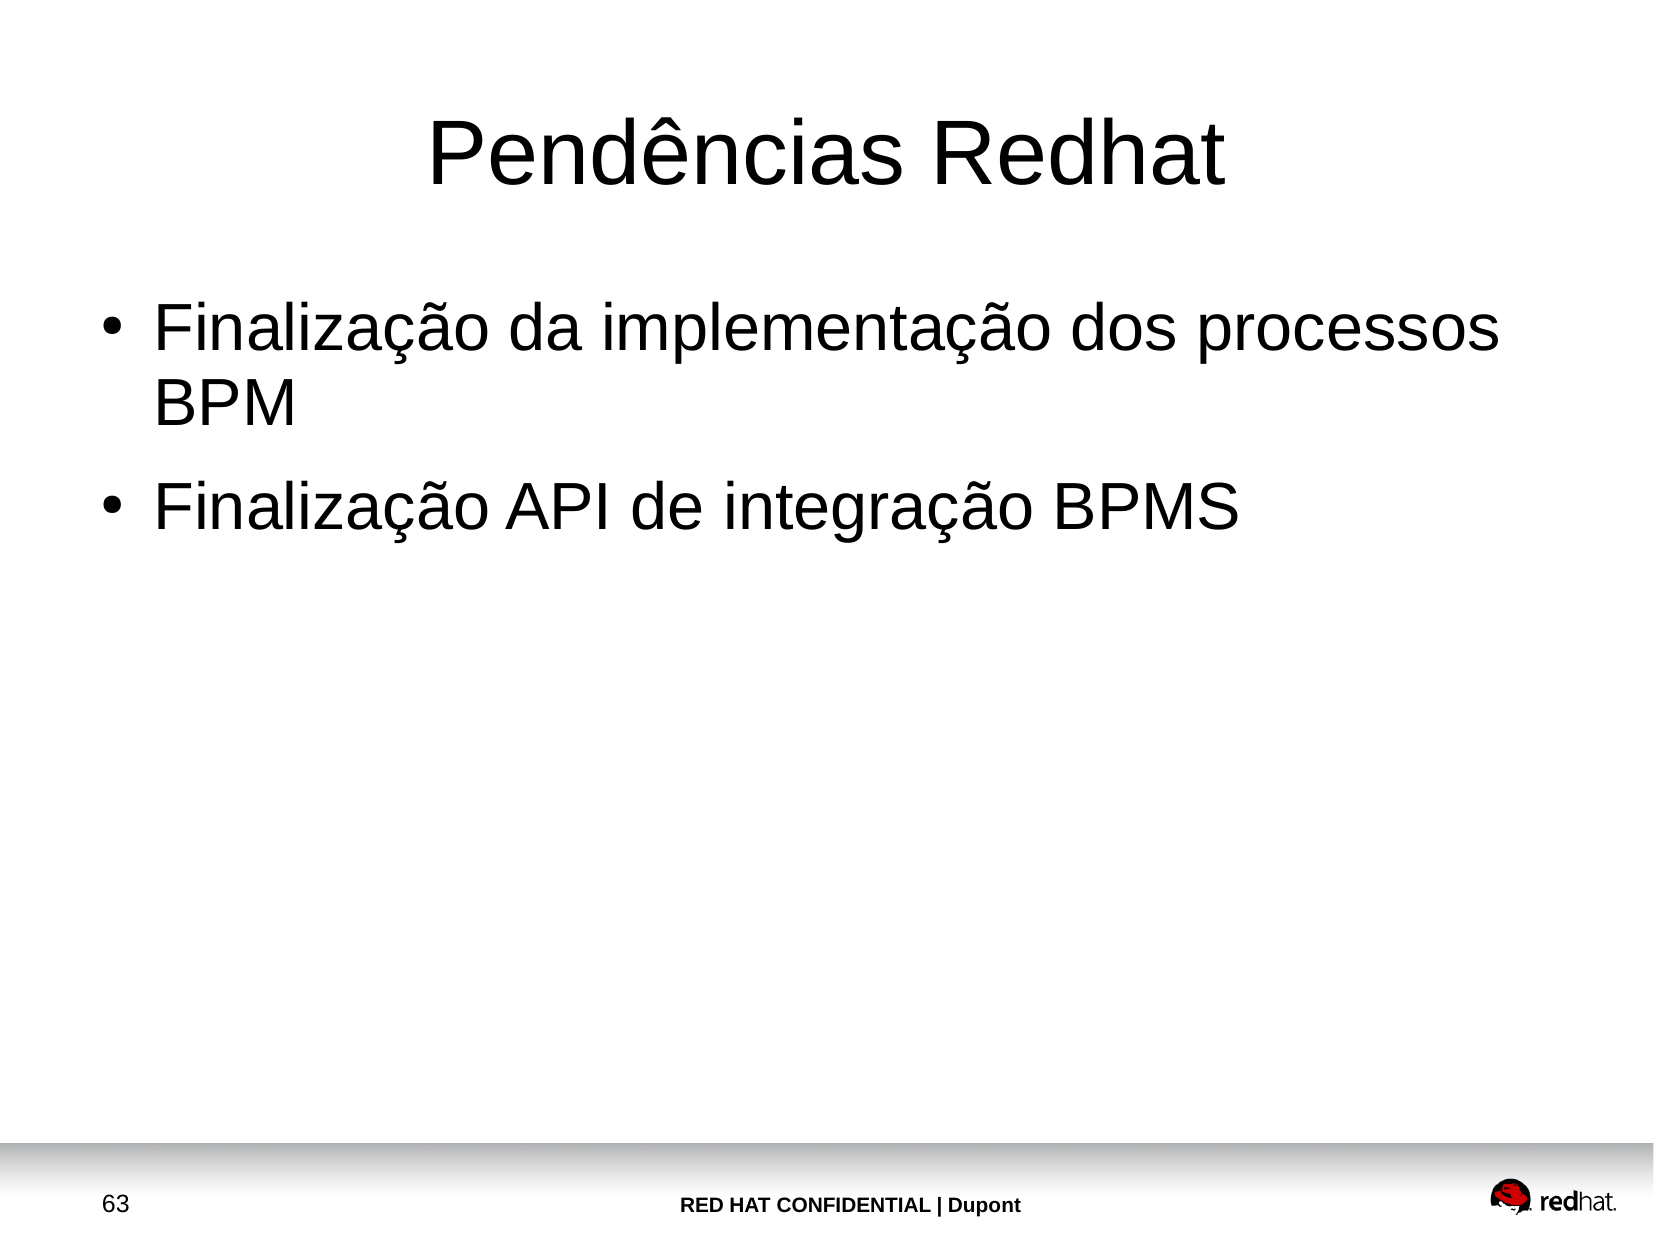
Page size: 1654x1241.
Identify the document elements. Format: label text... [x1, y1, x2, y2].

list Finalização da implementação dos processos BPM Finalização API de integração BPMS [82, 290, 1571, 1010]
picture [0, 1143, 1654, 1241]
title Pendências Redhat [82, 49, 1571, 257]
